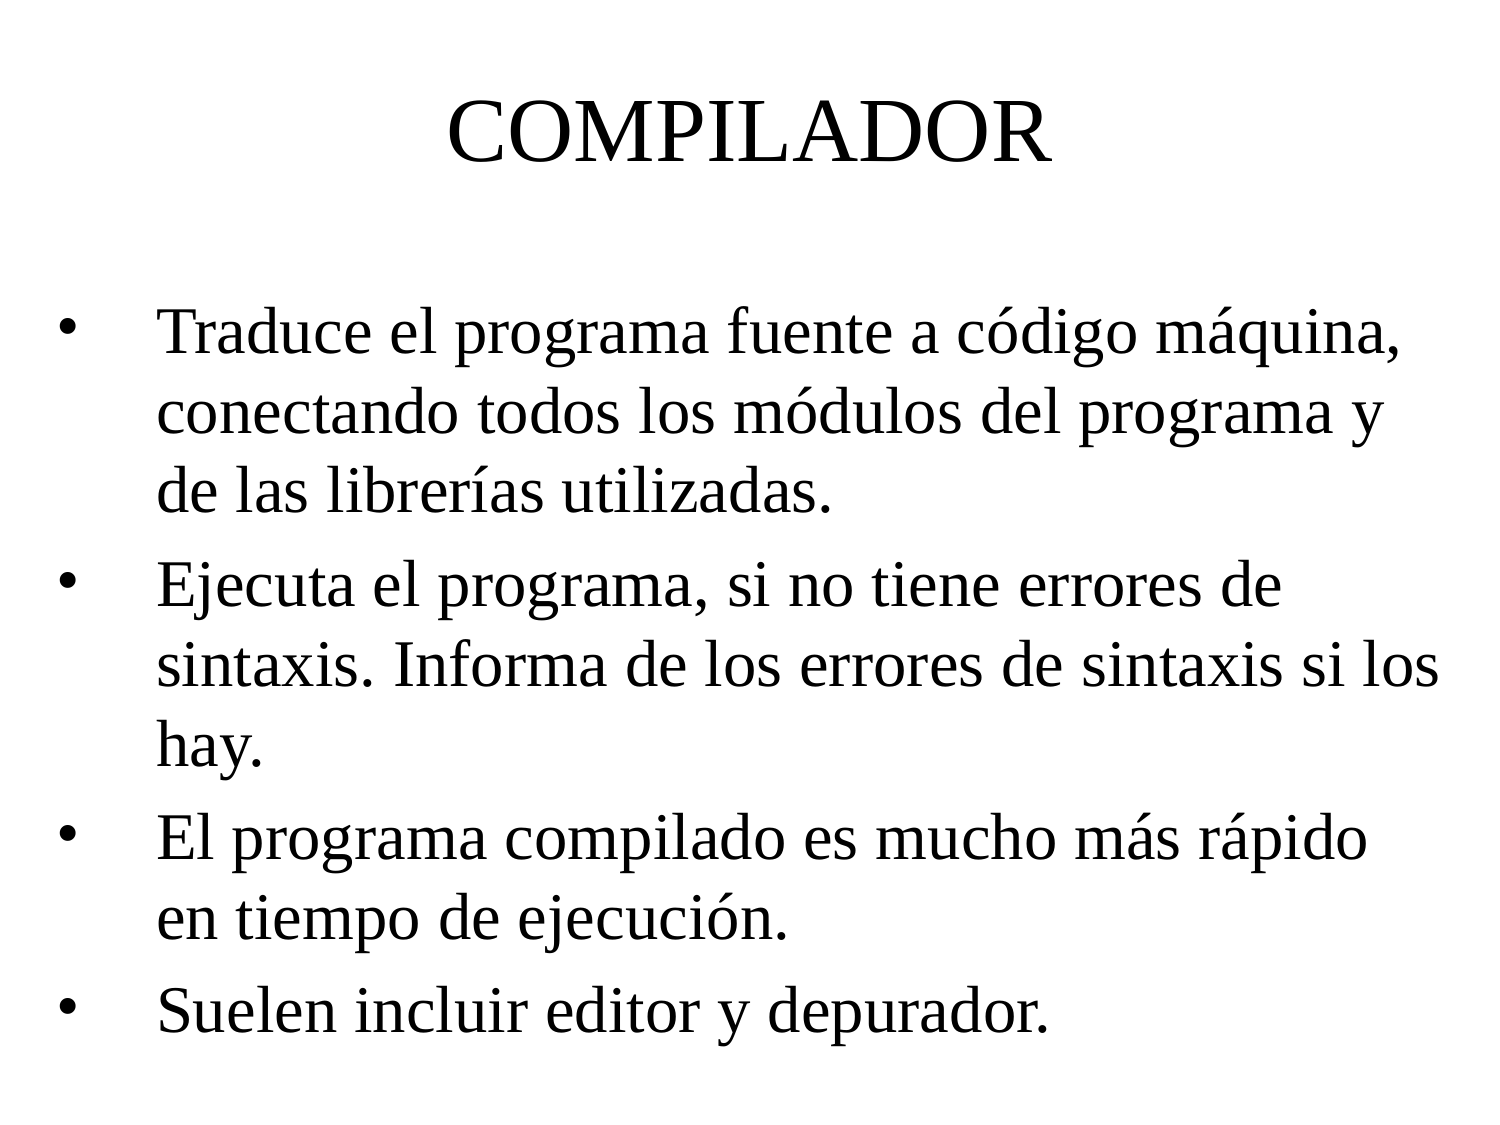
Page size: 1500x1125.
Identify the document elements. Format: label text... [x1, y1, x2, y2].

list Traduce el programa fuente a código máquina, conectando todos los módulos del programa y de las librerías utilizadas. Ejecuta el programa, si no tiene errores de sintaxis. Informa de los errores de sintaxis si los hay. El programa compilado es mucho más rápido en tiempo de ejecución. Suelen incluir editor y depurador. [41, 278, 1463, 1071]
title COMPILADOR [112, 31, 1388, 219]
